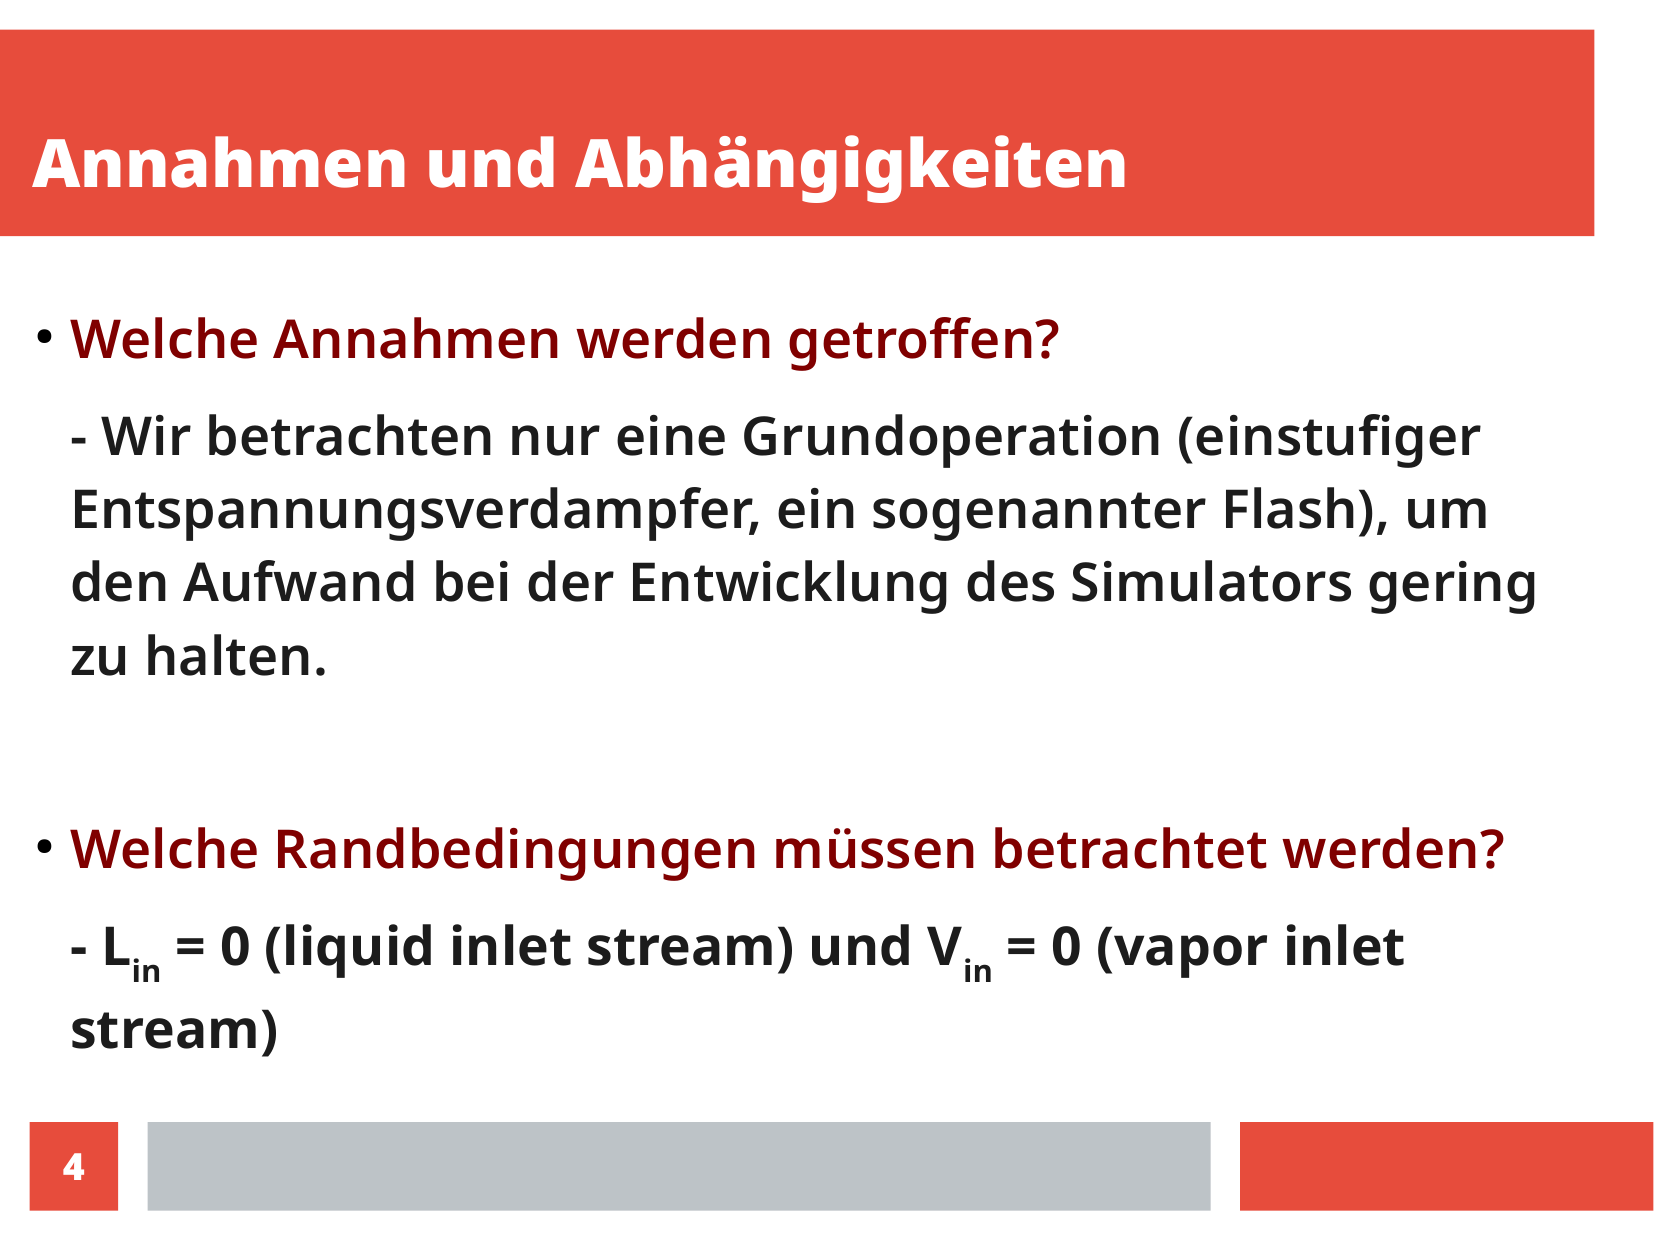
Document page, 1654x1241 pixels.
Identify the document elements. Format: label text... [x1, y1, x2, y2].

list Welche Annahmen werden getroffen? - Wir betrachten nur eine Grundoperation (einstufiger Entspannungsverdampfer, ein sogenannter Flash), um den Aufwand bei der Entwicklung des Simulators gering zu halten. Welche Randbedingungen müssen betrachtet werden? - Lin = 0 (liquid inlet stream) und Vin = 0 (vapor inlet stream) [35, 300, 1557, 1069]
title Annahmen und Abhängigkeiten [32, 59, 1568, 207]
